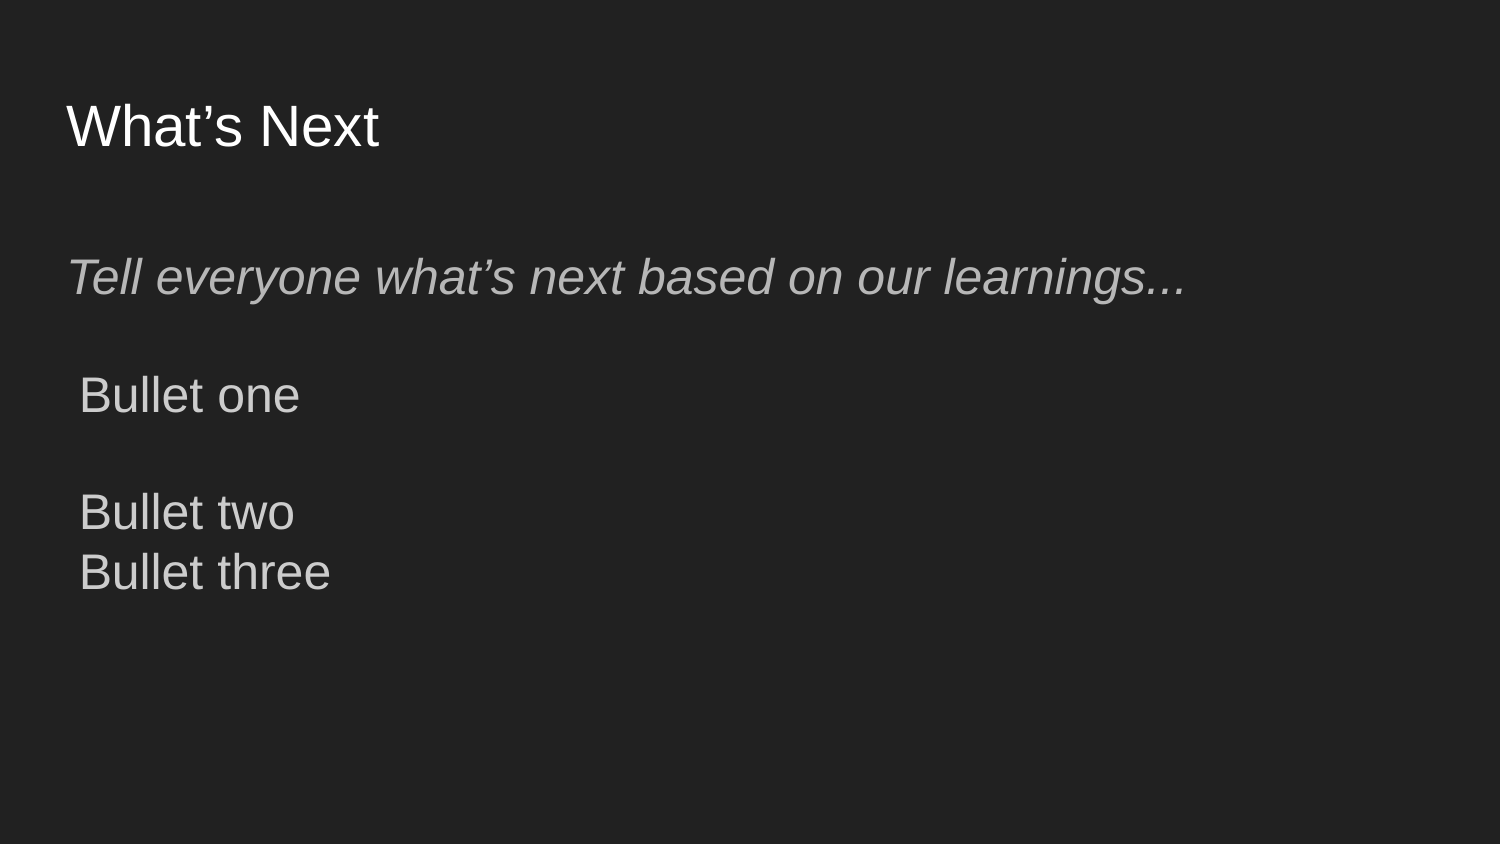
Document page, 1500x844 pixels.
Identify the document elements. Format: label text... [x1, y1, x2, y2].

title What’s Next [51, 72, 1449, 167]
list Tell everyone what’s next based on our learnings... Bullet one Bullet two Bullet three [51, 189, 1449, 750]
